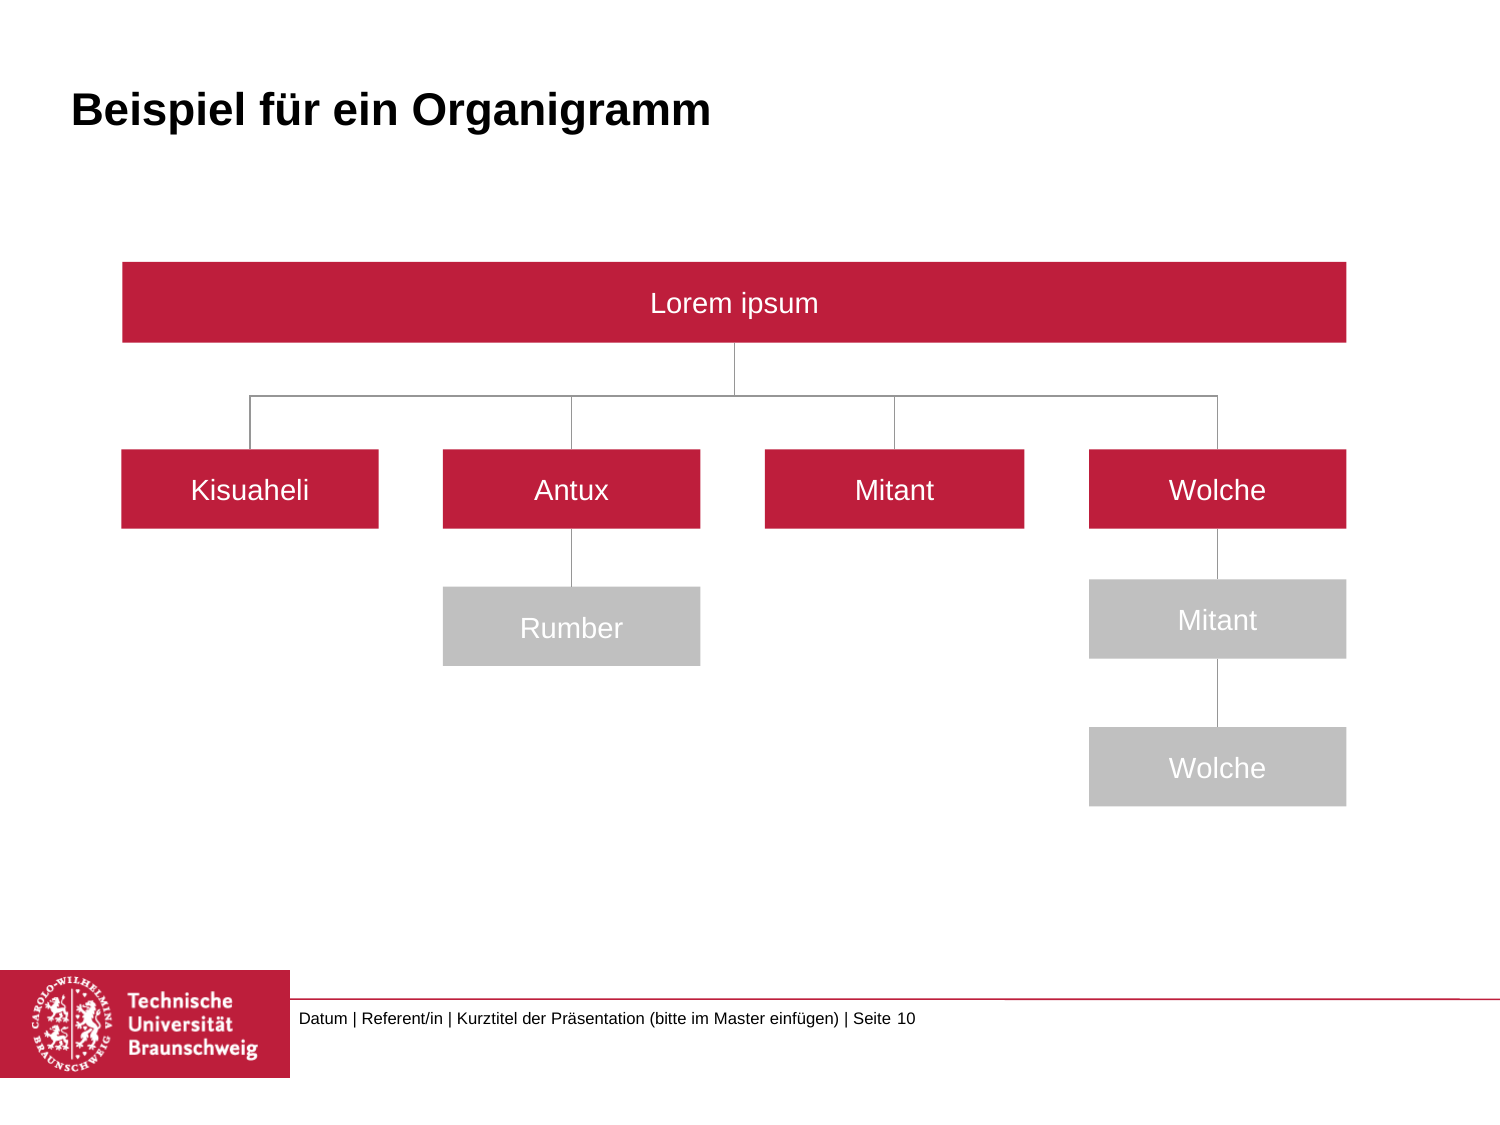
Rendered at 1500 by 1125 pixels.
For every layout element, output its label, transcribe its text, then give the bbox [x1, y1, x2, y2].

text_box Wolche [1089, 449, 1347, 529]
text_box Antux [442, 449, 701, 529]
text_box Rumber [442, 586, 701, 666]
text_box Wolche [1089, 727, 1347, 807]
title Beispiel für ein Organigramm [70, 18, 1445, 135]
text_box Lorem ipsum [122, 261, 1347, 343]
text_box Mitant [764, 449, 1025, 529]
text_box Kisuaheli [121, 449, 379, 529]
text_box Mitant [1089, 579, 1347, 659]
